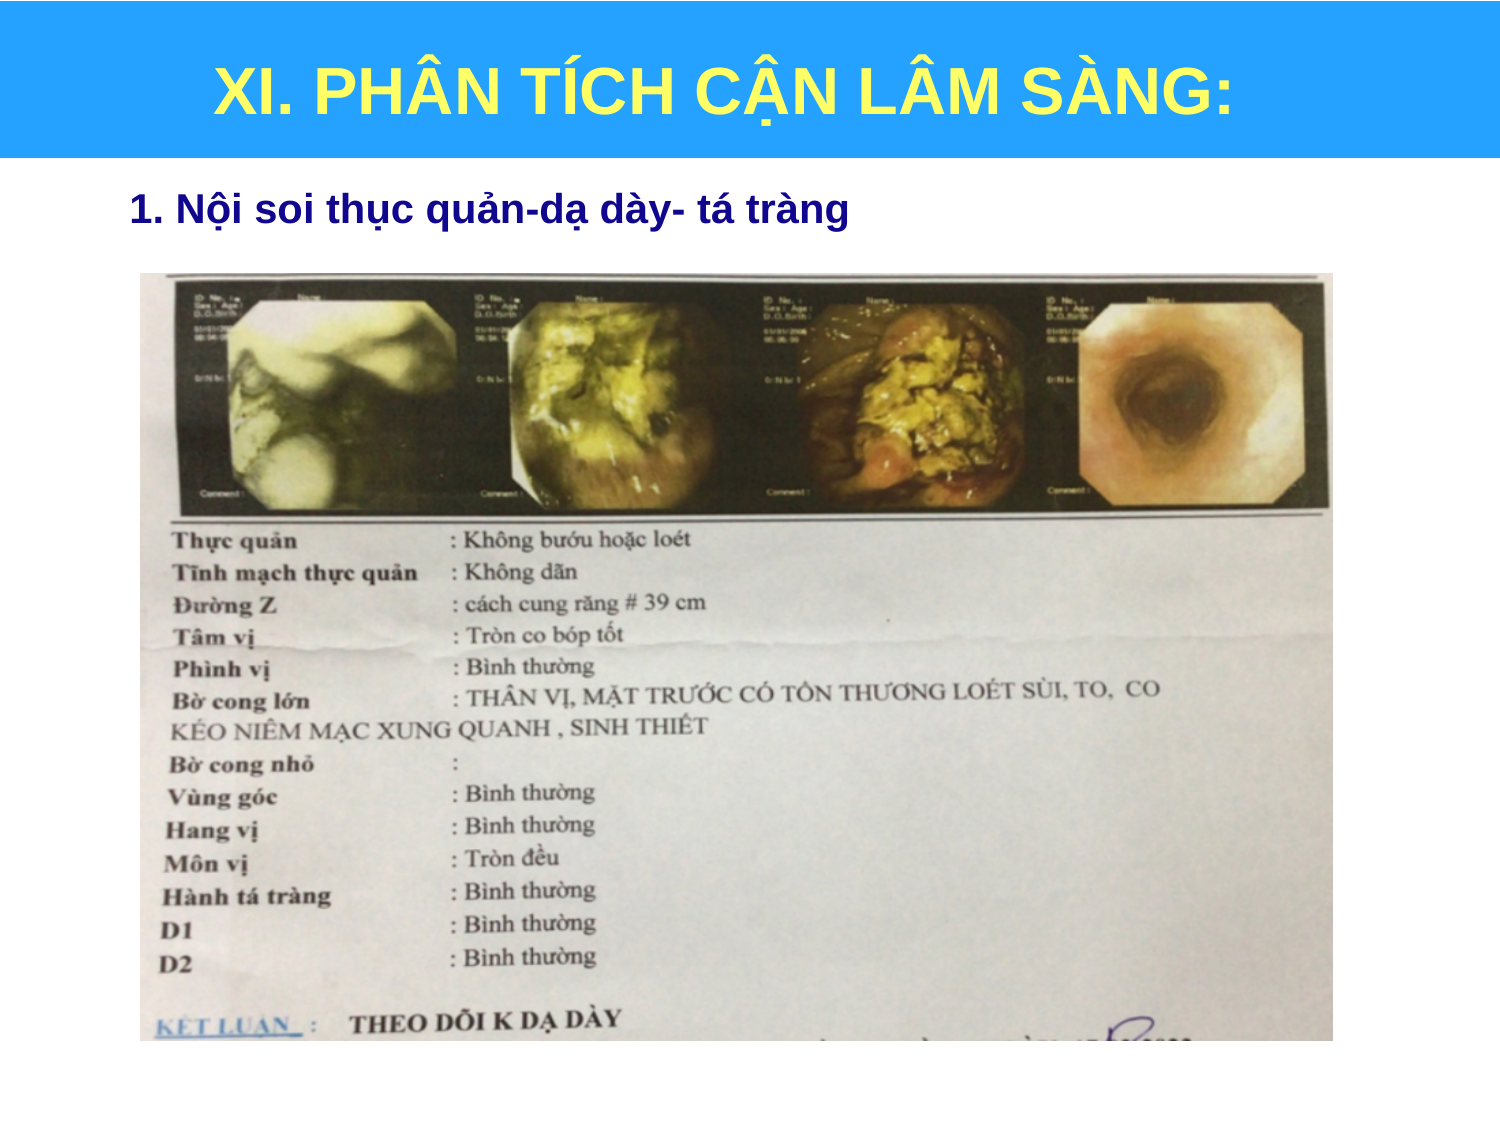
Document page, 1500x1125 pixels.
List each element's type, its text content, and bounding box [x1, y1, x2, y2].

picture [140, 273, 1333, 1041]
title XI. PHÂN TÍCH CẬN LÂM SÀNG: [87, 24, 1363, 150]
text_box 1. Nội soi thục quản-dạ dày- tá tràng [114, 175, 1459, 365]
